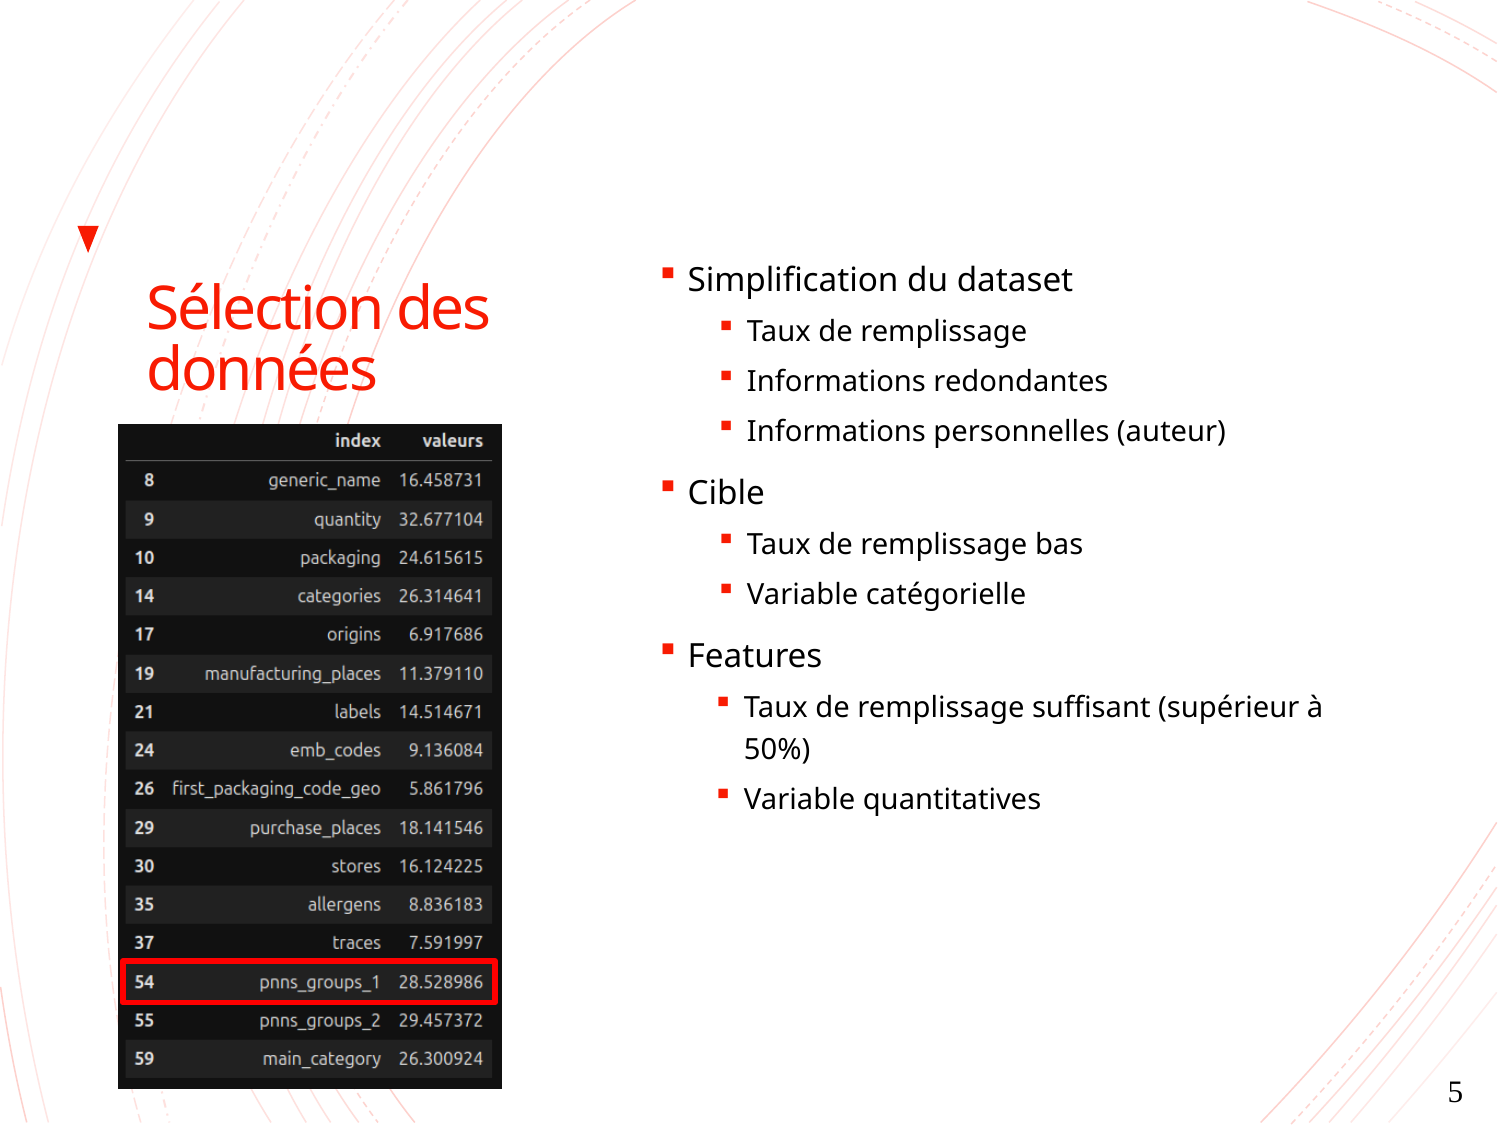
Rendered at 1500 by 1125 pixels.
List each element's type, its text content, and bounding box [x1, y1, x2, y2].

text_box <numéro> [1432, 1064, 1494, 1120]
title Sélection des données [109, 242, 572, 993]
list Simplification du dataset Taux de remplissage Informations redondantes Informations personnelles (auteur) Cible Taux de remplissage bas Variable catégorielle Features Taux de remplissage suffisant (supérieur à 50%) Variable quantitatives [644, 242, 1403, 993]
picture [118, 424, 502, 1089]
text_box [77, 225, 99, 253]
